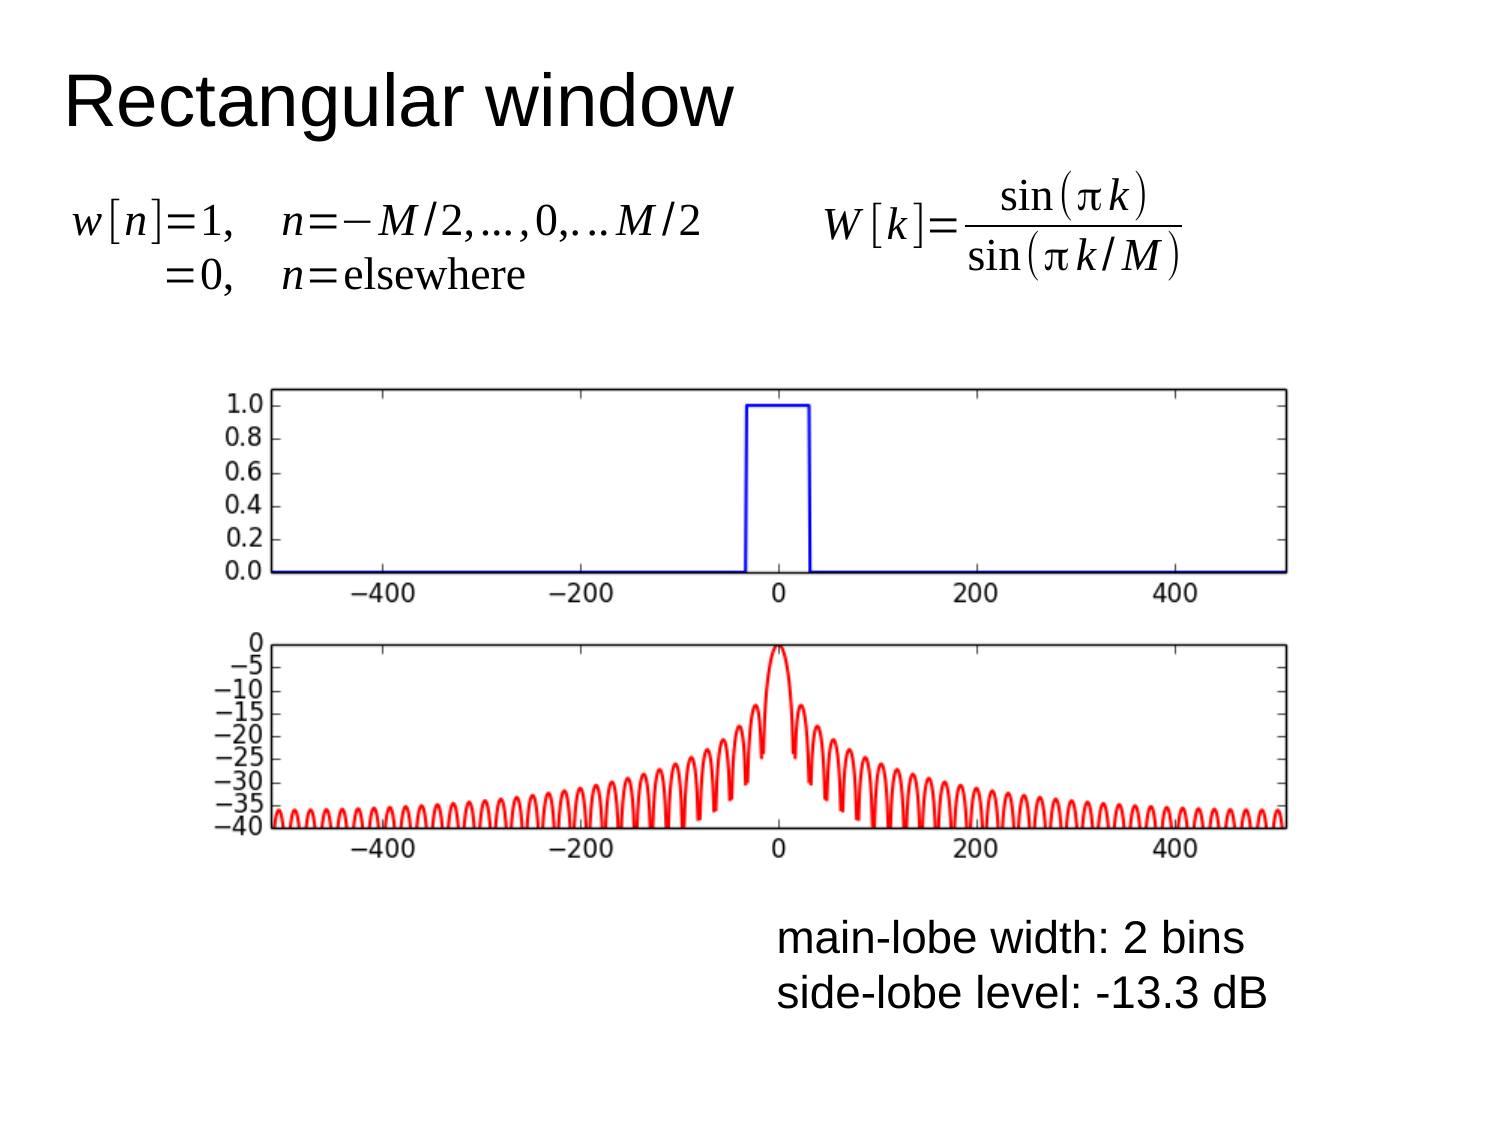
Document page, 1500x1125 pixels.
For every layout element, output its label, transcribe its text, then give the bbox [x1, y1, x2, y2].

title Rectangular window [63, 33, 1414, 169]
picture [187, 362, 1313, 888]
chart [816, 168, 1191, 338]
chart [64, 195, 708, 301]
text_box main-lobe width: 2 bins side-lobe level: -13.3 dB [761, 896, 1284, 1026]
